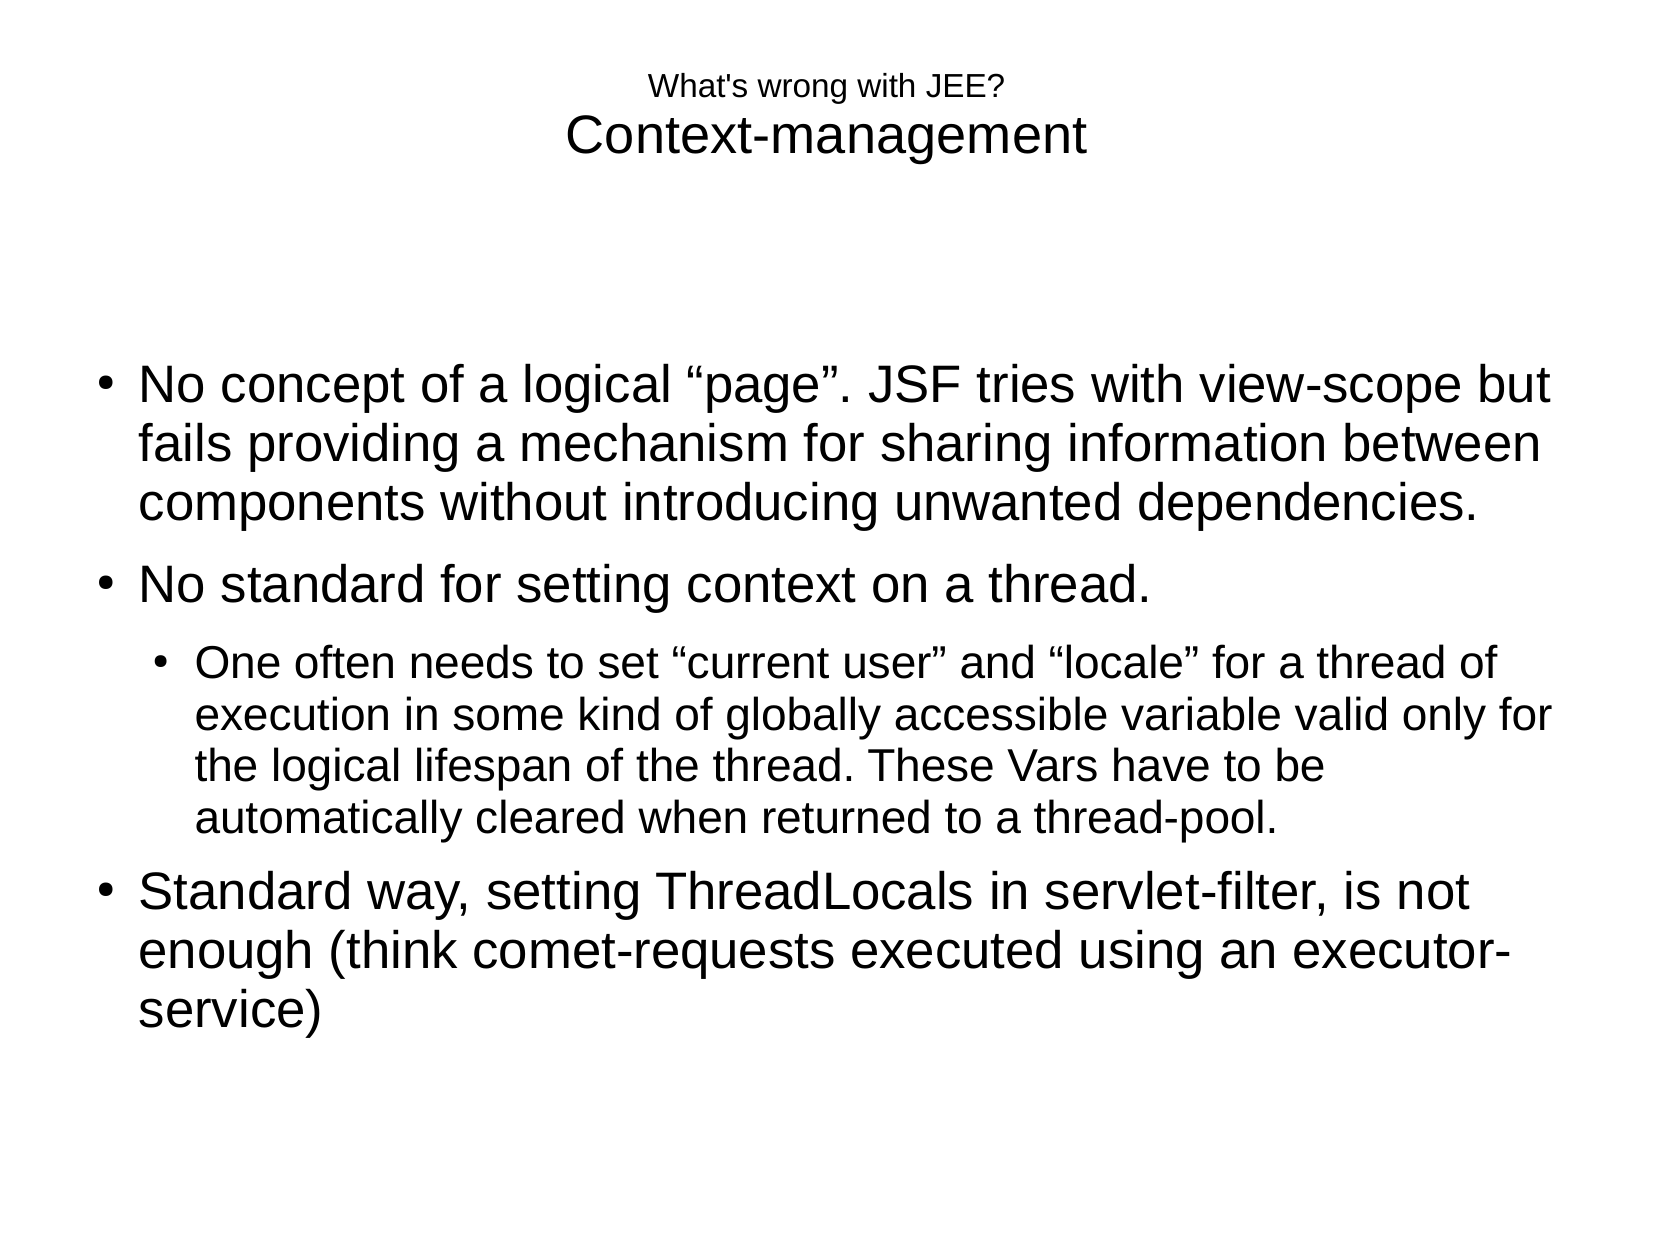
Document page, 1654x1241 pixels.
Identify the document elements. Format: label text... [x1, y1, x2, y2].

list No concept of a logical “page”. JSF tries with view-scope but fails providing a mechanism for sharing information between components without introducing unwanted dependencies. No standard for setting context on a thread. One often needs to set “current user” and “locale” for a thread of execution in some kind of globally accessible variable valid only for the logical lifespan of the thread. These Vars have to be automatically cleared when returned to a thread-pool. Standard way, setting ThreadLocals in servlet-filter, is not enough (think comet-requests executed using an executor-service) [82, 354, 1571, 1050]
title What's wrong with JEE? Context-management [82, 47, 1571, 186]
